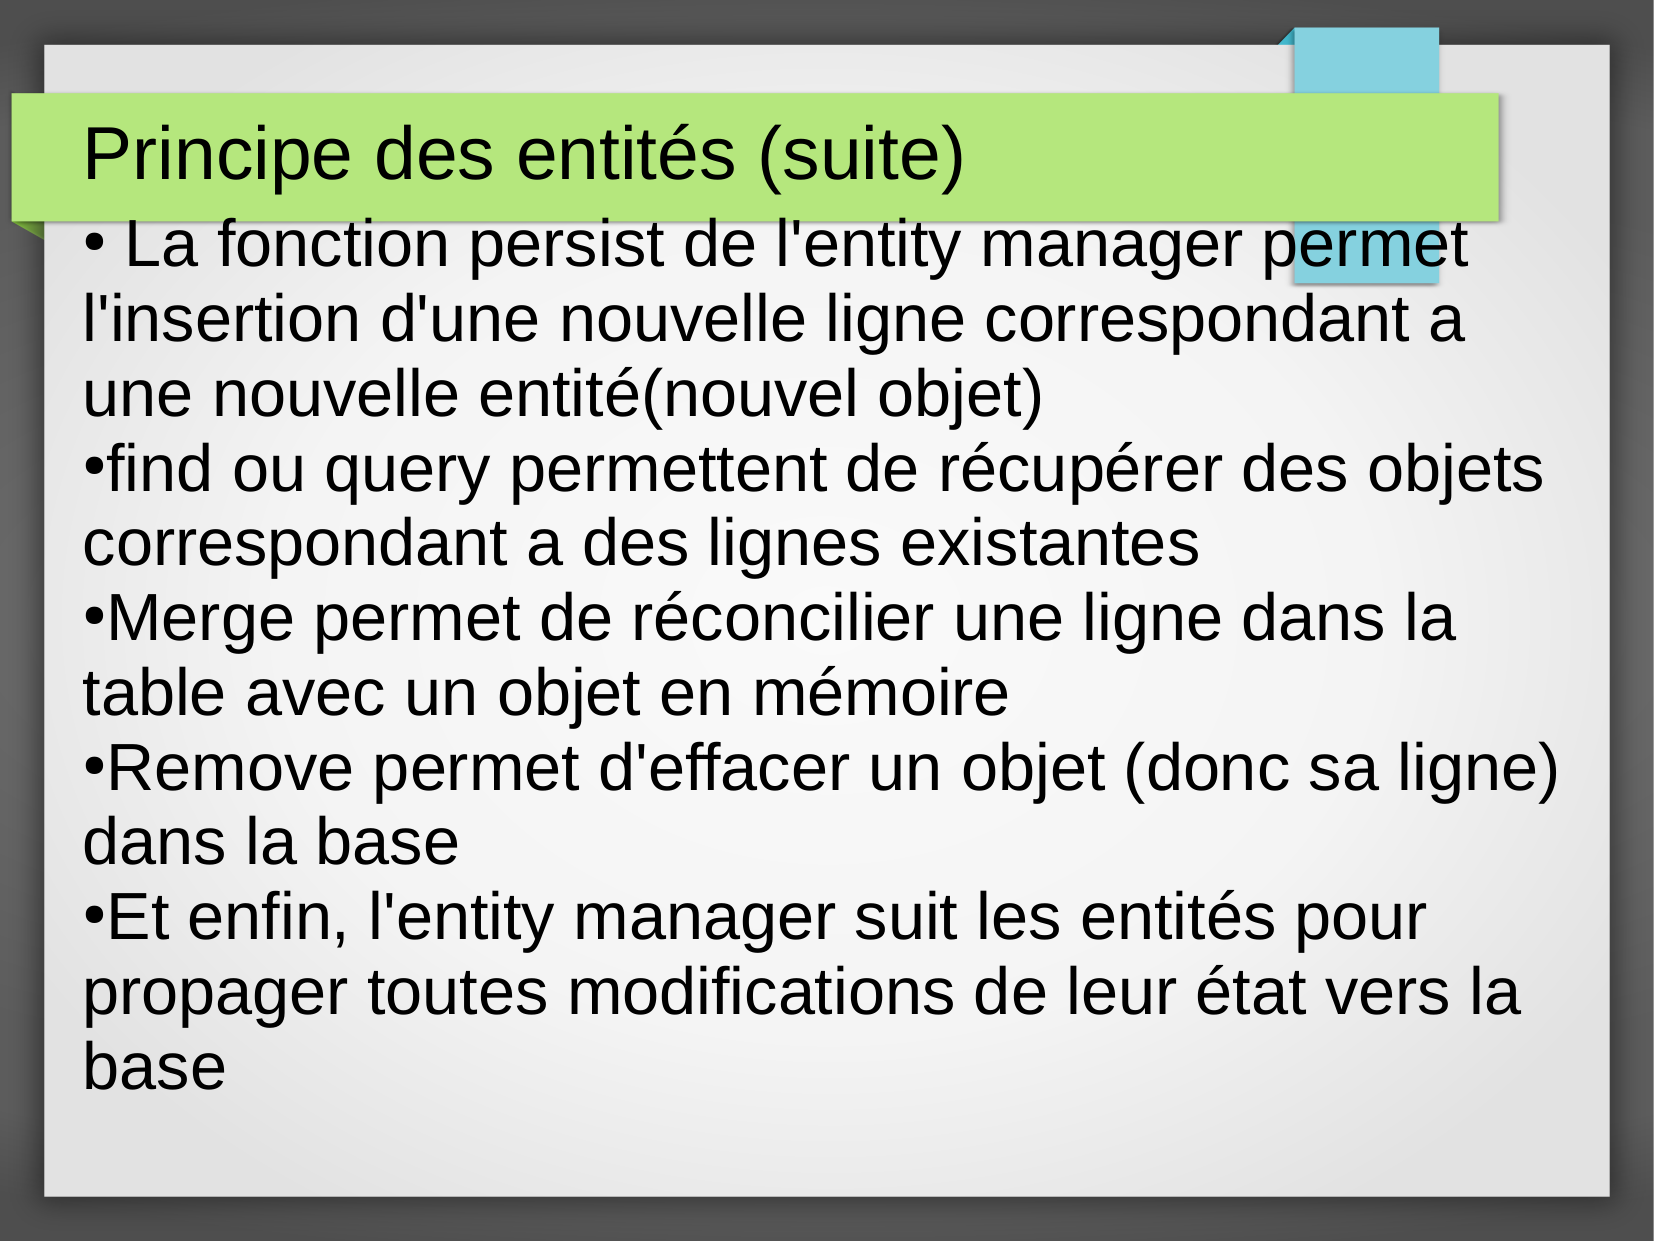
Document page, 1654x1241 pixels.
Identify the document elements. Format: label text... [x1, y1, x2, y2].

title Principe des entités (suite) [82, 94, 1264, 206]
subtitle La fonction persist de l'entity manager permet l'insertion d'une nouvelle ligne correspondant a une nouvelle entité(nouvel objet) find ou query permettent de récupérer des objets correspondant a des lignes existantes Merge permet de réconcilier une ligne dans la table avec un objet en mémoire Remove permet d'effacer un objet (donc sa ligne) dans la base Et enfin, l'entity manager suit les entités pour propager toutes modifications de leur état vers la base [82, 206, 1571, 1104]
picture [0, 0, 1654, 1241]
